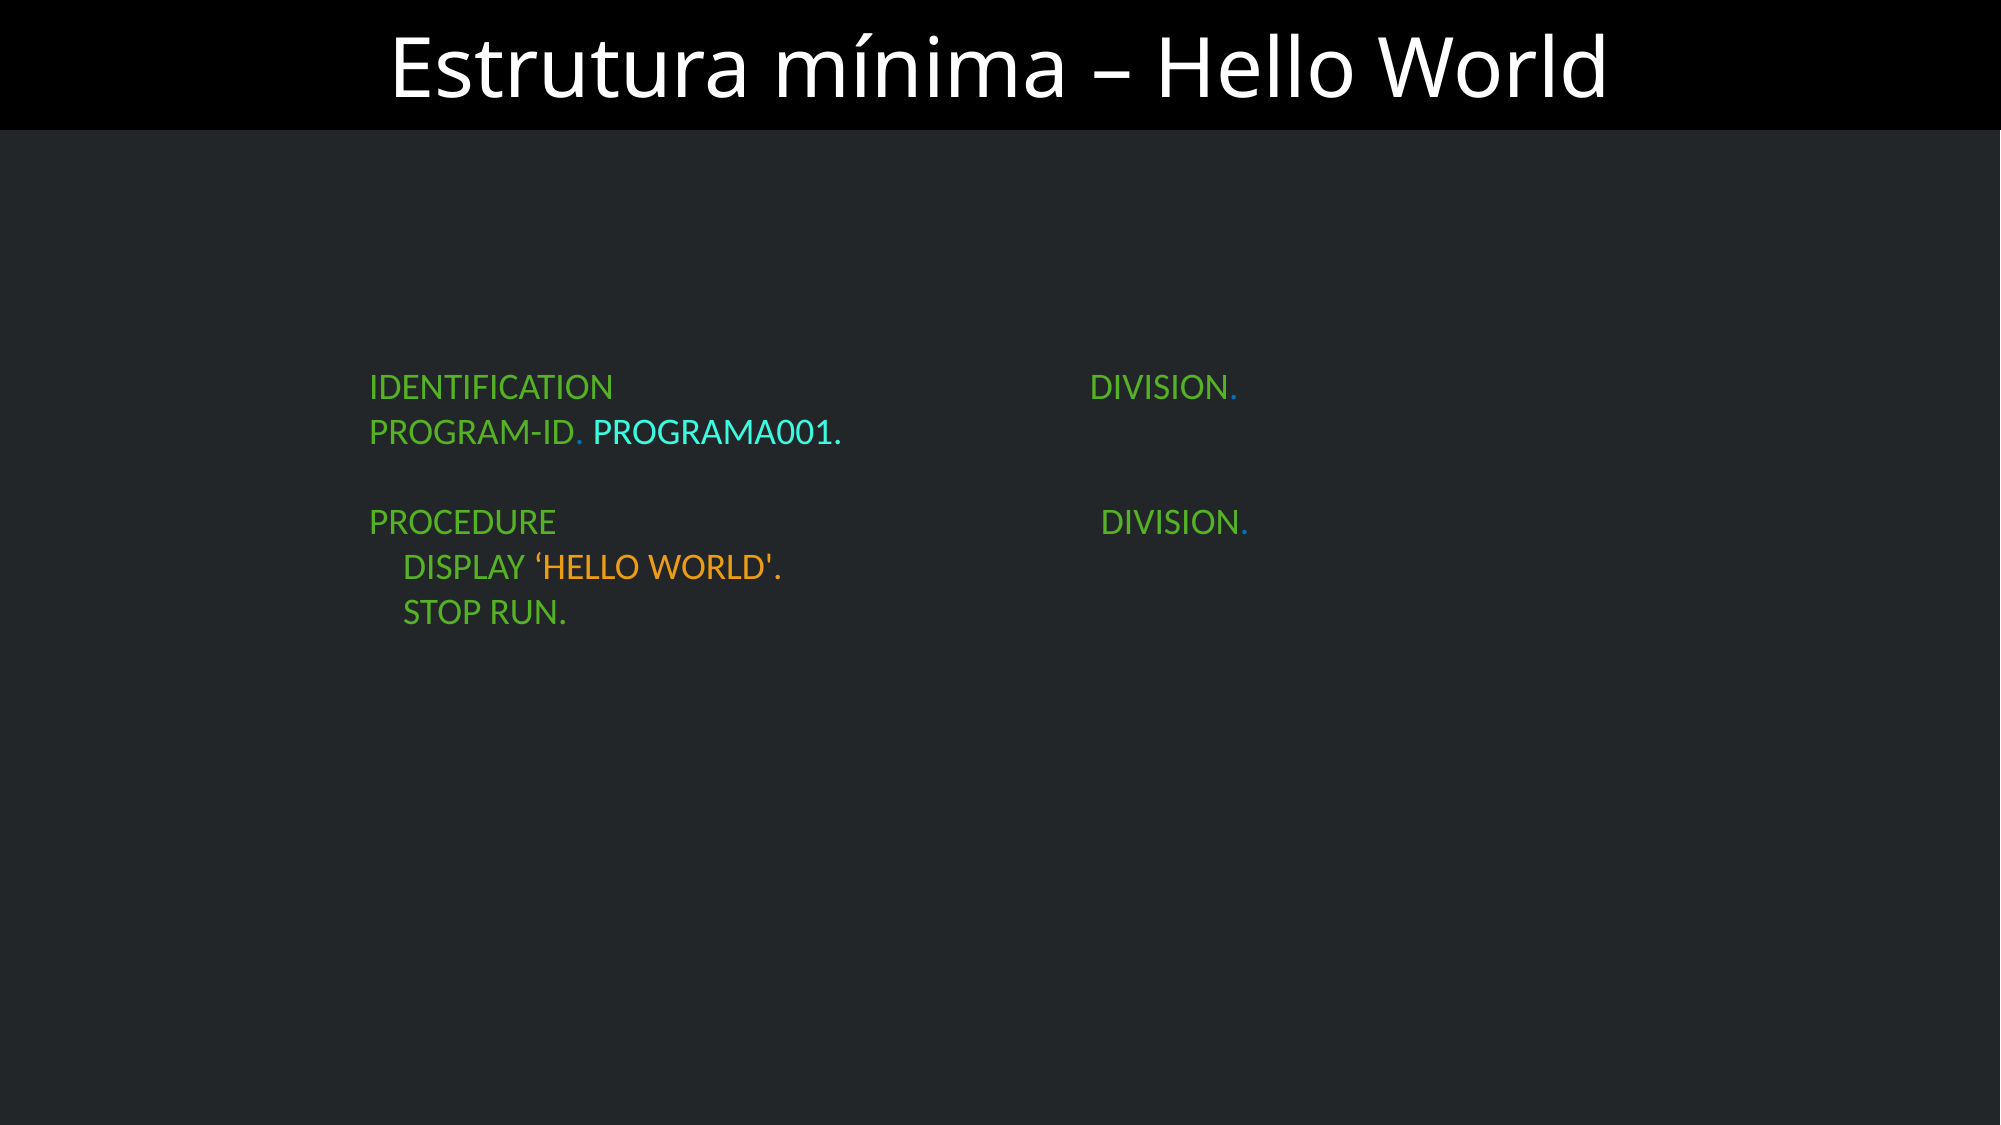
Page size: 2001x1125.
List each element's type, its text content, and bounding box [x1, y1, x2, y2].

text_box IDENTIFICATION DIVISION. PROGRAM-ID. PROGRAMA001. PROCEDURE DIVISION. DISPLAY ‘HELLO WORLD'. STOP RUN. [354, 354, 1430, 640]
text_box Estrutura mínima – Hello World [0, 0, 2001, 130]
